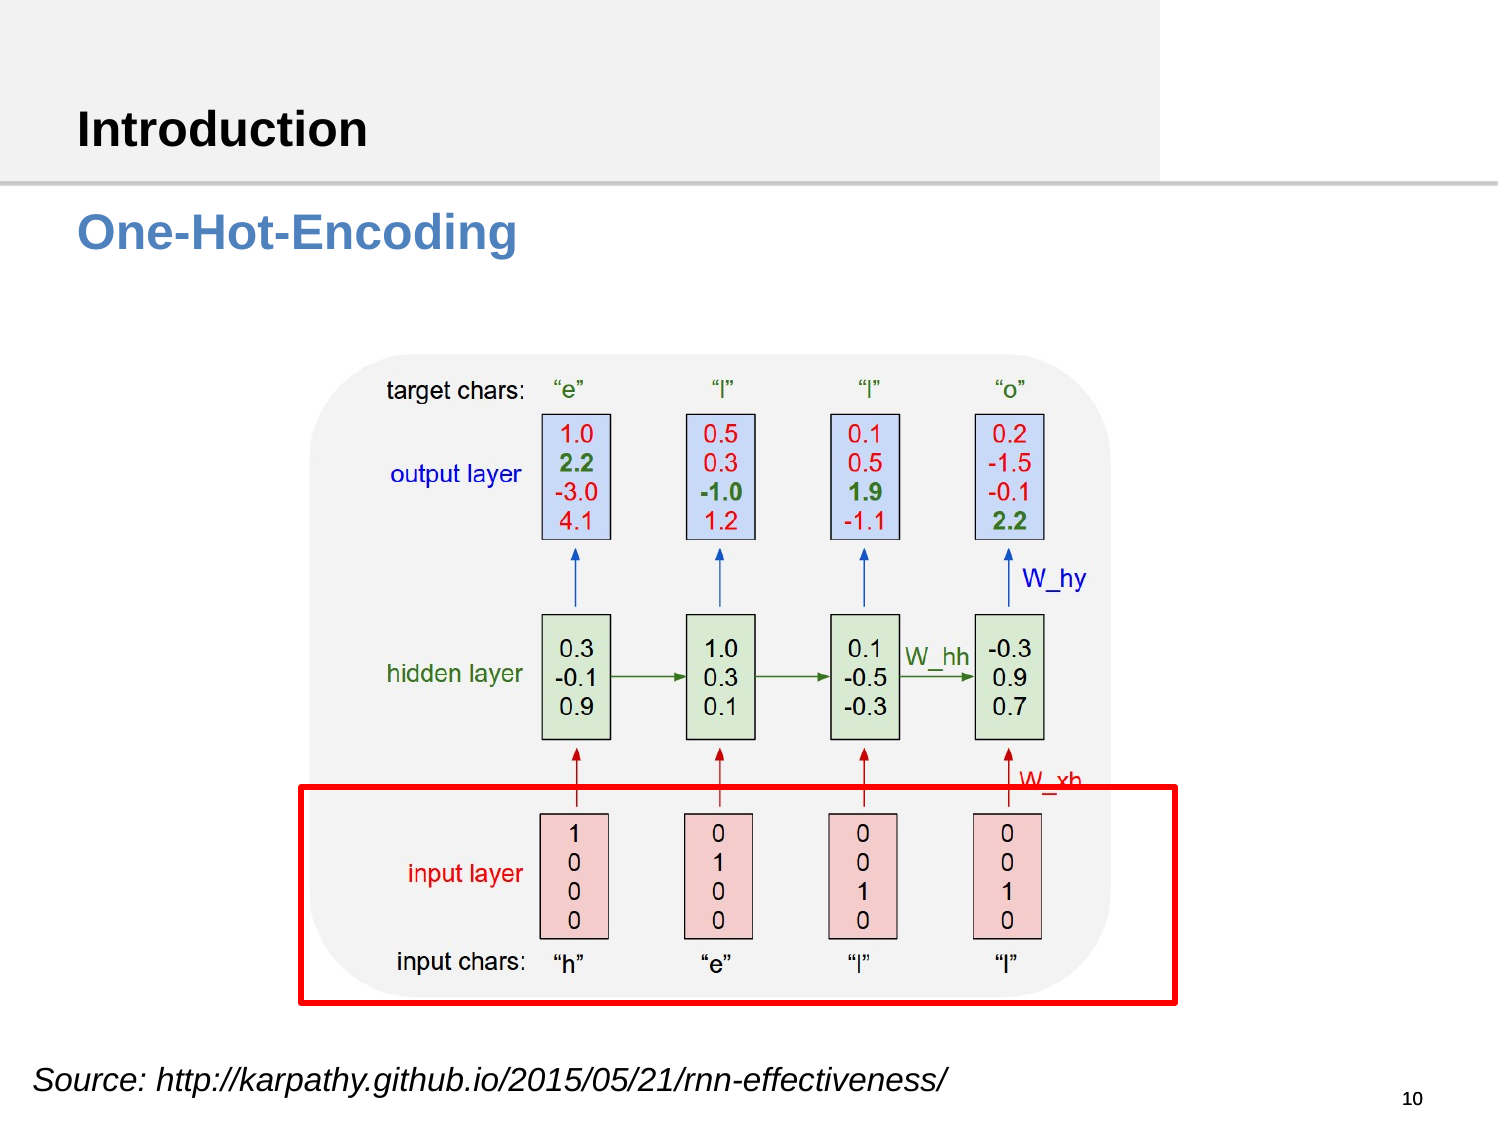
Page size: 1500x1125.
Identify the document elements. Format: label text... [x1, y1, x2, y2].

text_box Introduction [76, 39, 1042, 157]
text_box Source: http://karpathy.github.io/2015/05/21/rnn-effectiveness/ [17, 1050, 1367, 1106]
picture [301, 346, 1118, 784]
text_box One-Hot-Encoding [76, 200, 1424, 259]
picture [304, 790, 1118, 1000]
